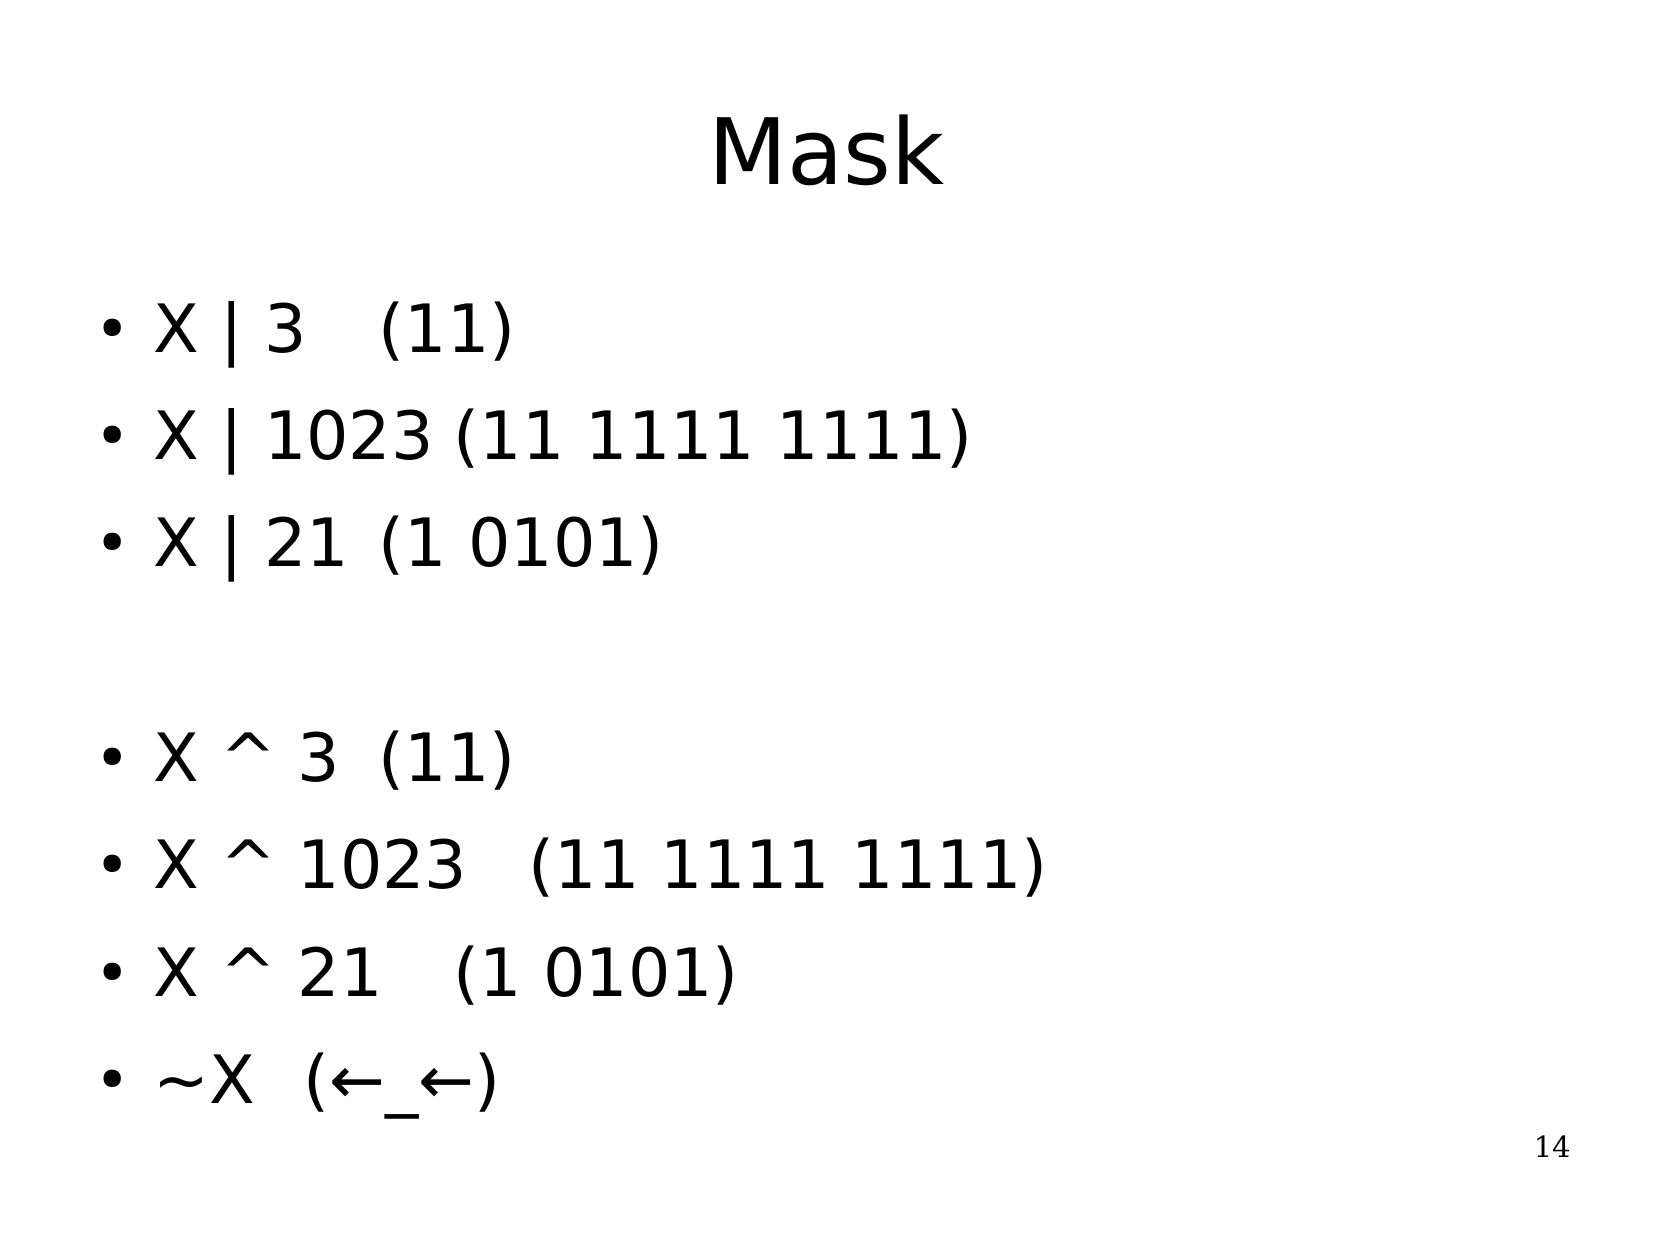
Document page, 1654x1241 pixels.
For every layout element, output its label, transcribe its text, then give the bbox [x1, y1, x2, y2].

list X | 3 (11) X | 1023 (11 1111 1111) X | 21 (1 0101) X ^ 3 (11) X ^ 1023 (11 1111 1111) X ^ 21 (1 0101) ~X (←_←) [82, 290, 1571, 1156]
title Mask [82, 49, 1571, 257]
